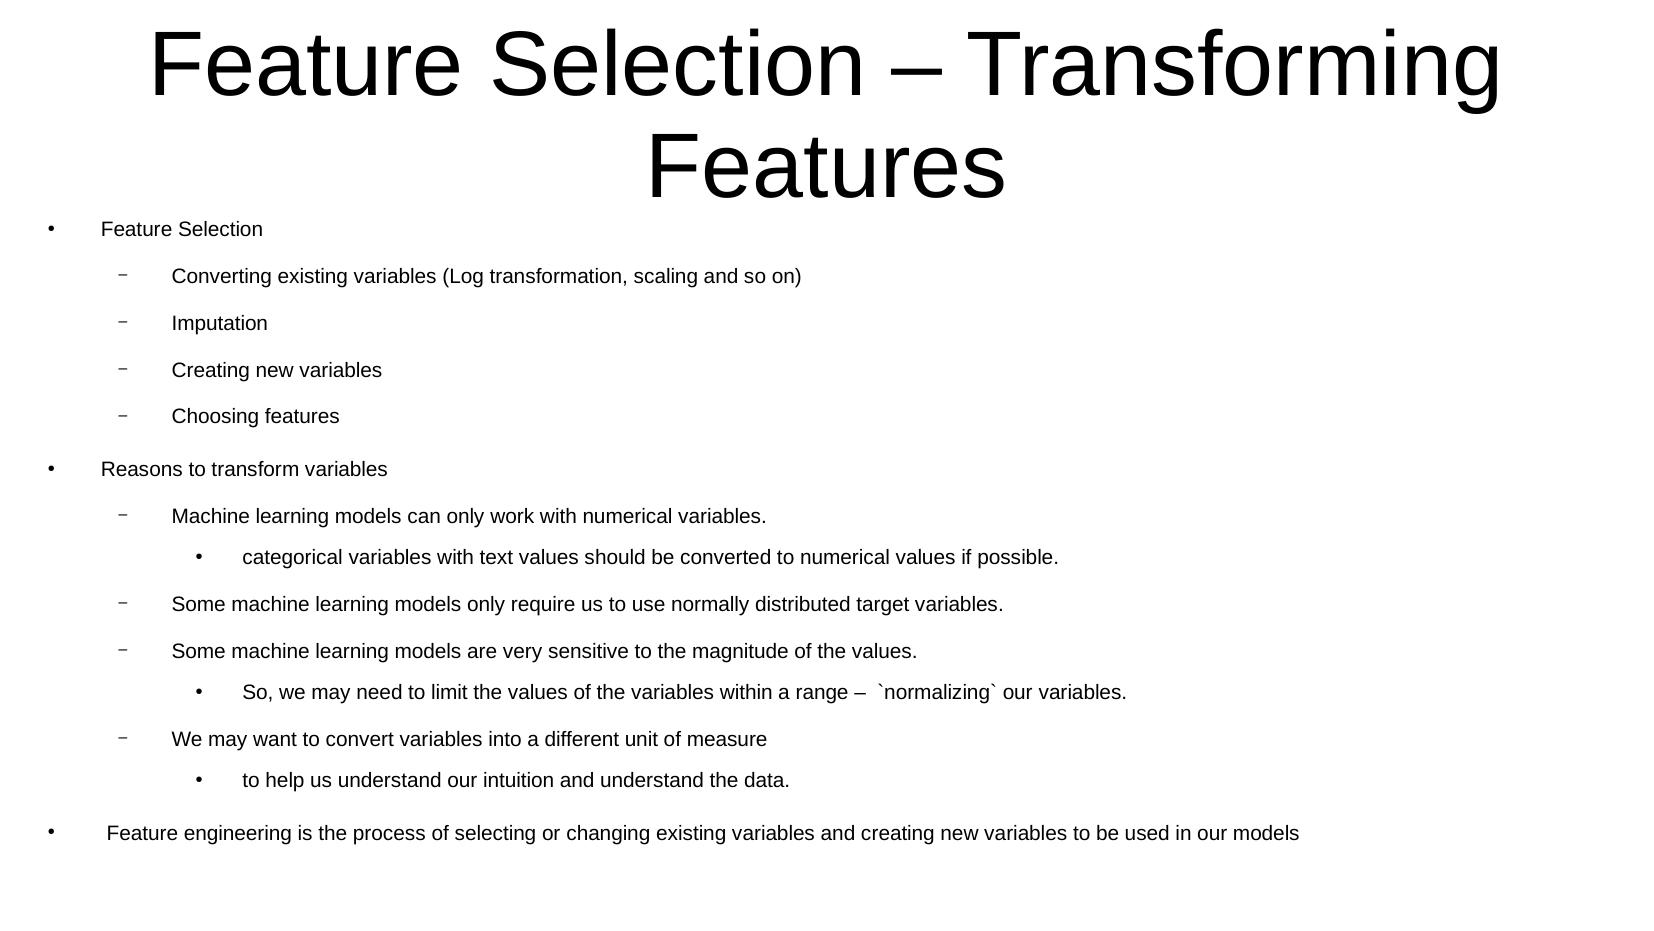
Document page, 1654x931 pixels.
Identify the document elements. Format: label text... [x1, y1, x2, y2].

title Feature Selection – Transforming Features [82, 12, 1571, 217]
list Feature Selection Converting existing variables (Log transformation, scaling and so on) Imputation Creating new variables Choosing features Reasons to transform variables Machine learning models can only work with numerical variables. categorical variables with text values should be converted to numerical values if possible. Some machine learning models only require us to use normally distributed target variables. Some machine learning models are very sensitive to the magnitude of the values. So, we may need to limit the values of the variables within a range – `normalizing` our variables. We may want to convert variables into a different unit of measure to help us understand our intuition and understand the data. Feature engineering is the process of selecting or changing existing variables and creating new variables to be used in our models [30, 217, 1606, 886]
